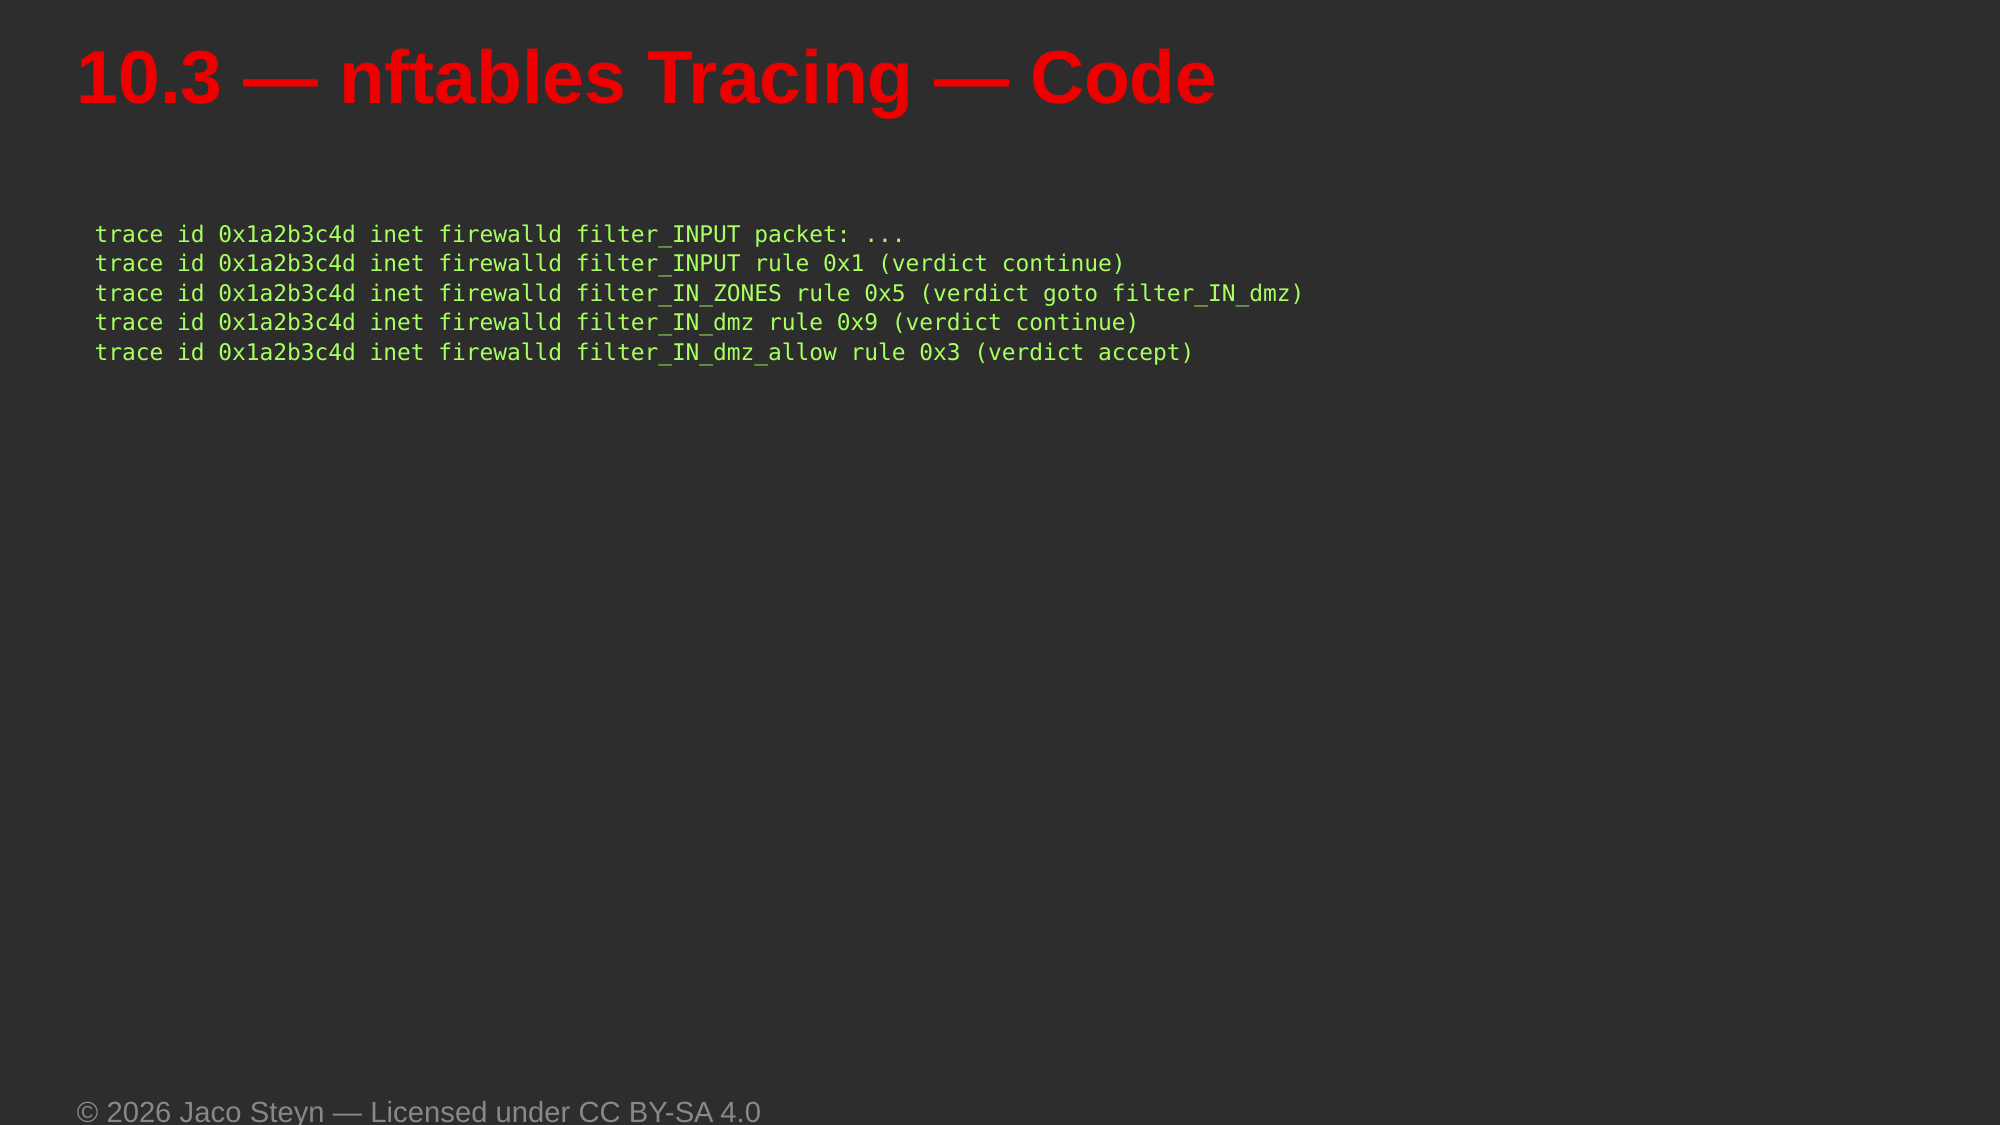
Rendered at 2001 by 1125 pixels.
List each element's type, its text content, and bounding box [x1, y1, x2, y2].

text_box trace id 0x1a2b3c4d inet firewalld filter_INPUT packet: ... trace id 0x1a2b3c4d inet firewalld filter_INPUT rule 0x1 (verdict continue) trace id 0x1a2b3c4d inet firewalld filter_IN_ZONES rule 0x5 (verdict goto filter_IN_dmz) trace id 0x1a2b3c4d inet firewalld filter_IN_dmz rule 0x9 (verdict continue) trace id 0x1a2b3c4d inet firewalld filter_IN_dmz_allow rule 0x3 (verdict accept) [59, 194, 1942, 1052]
text_box © 2026 Jaco Steyn — Licensed under CC BY-SA 4.0 [59, 1083, 1942, 1120]
text_box 10.3 — nftables Tracing — Code [59, 23, 1942, 178]
